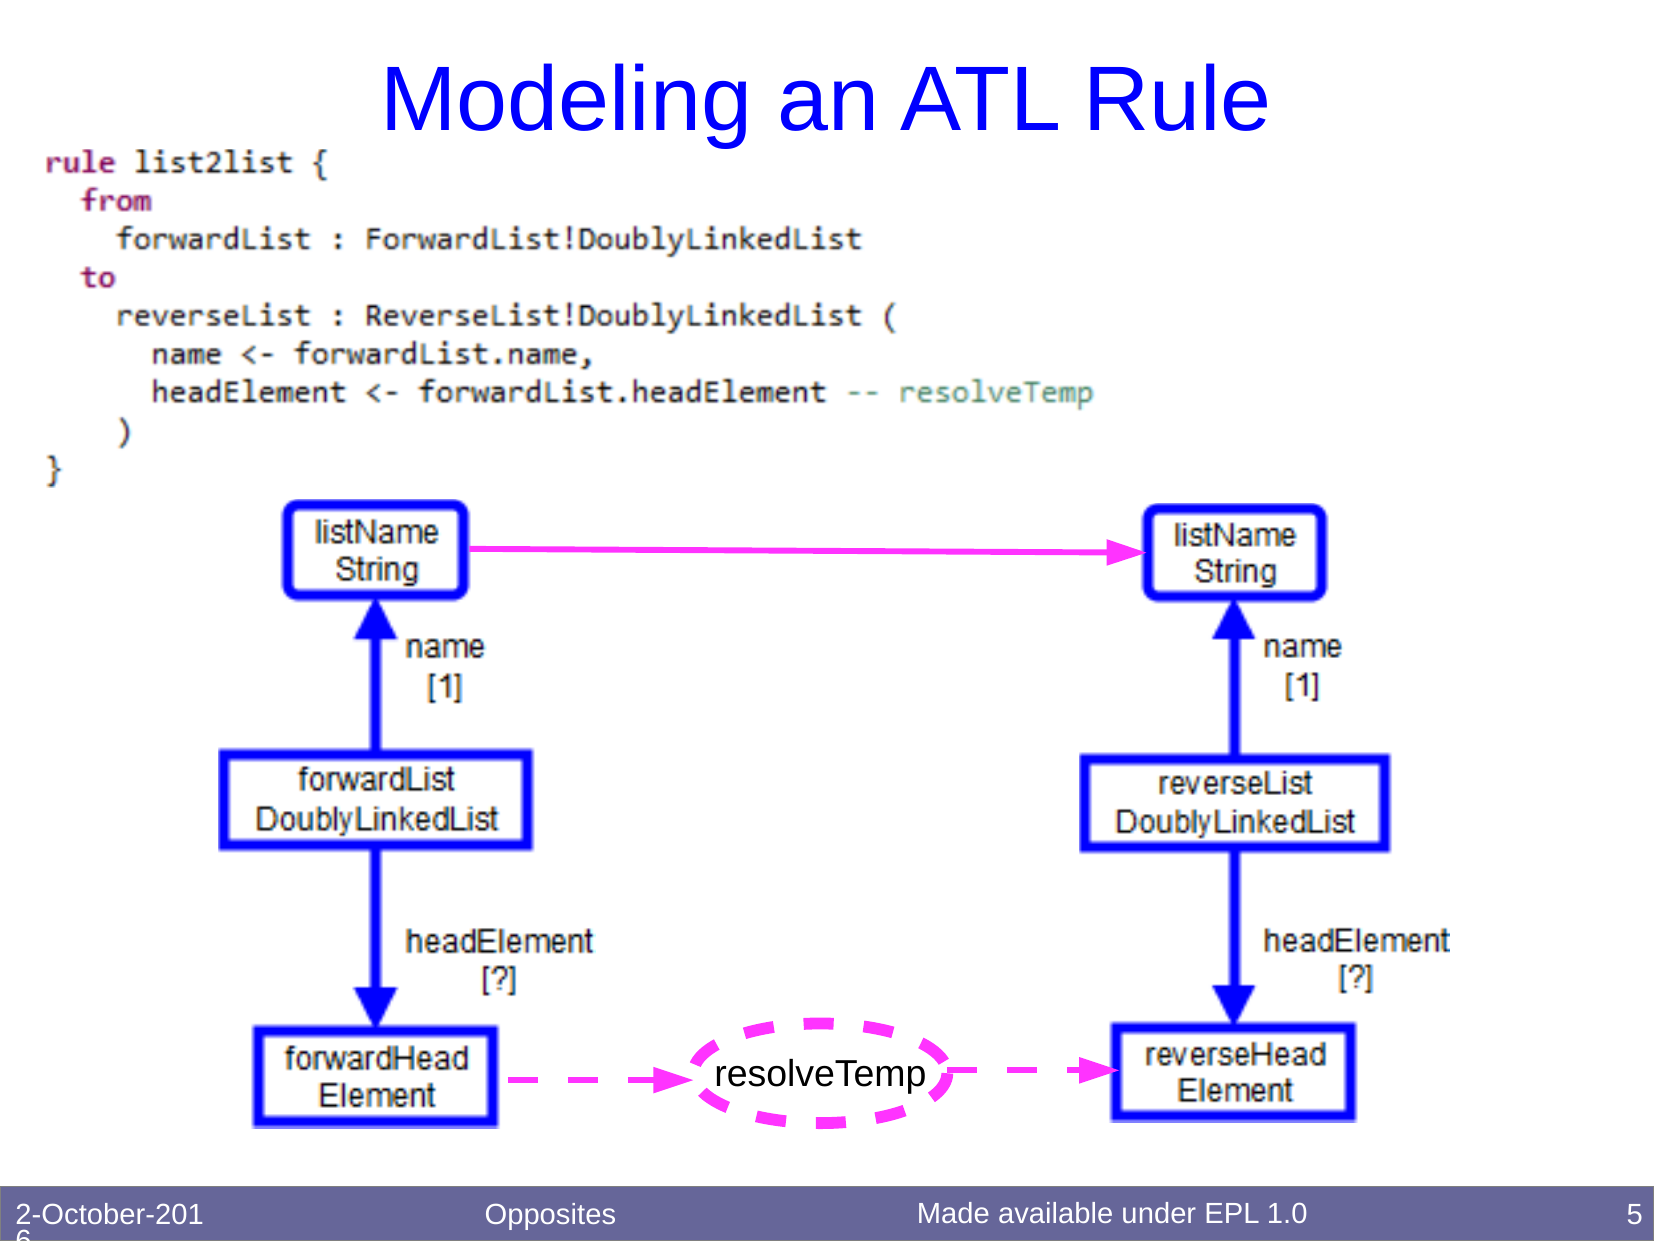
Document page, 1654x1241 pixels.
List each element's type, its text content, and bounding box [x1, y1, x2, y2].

picture [218, 499, 596, 1129]
picture [1079, 503, 1450, 1124]
text_box resolveTemp [693, 1023, 948, 1124]
title Modeling an ATL Rule [82, 47, 1571, 150]
picture [45, 149, 1096, 488]
